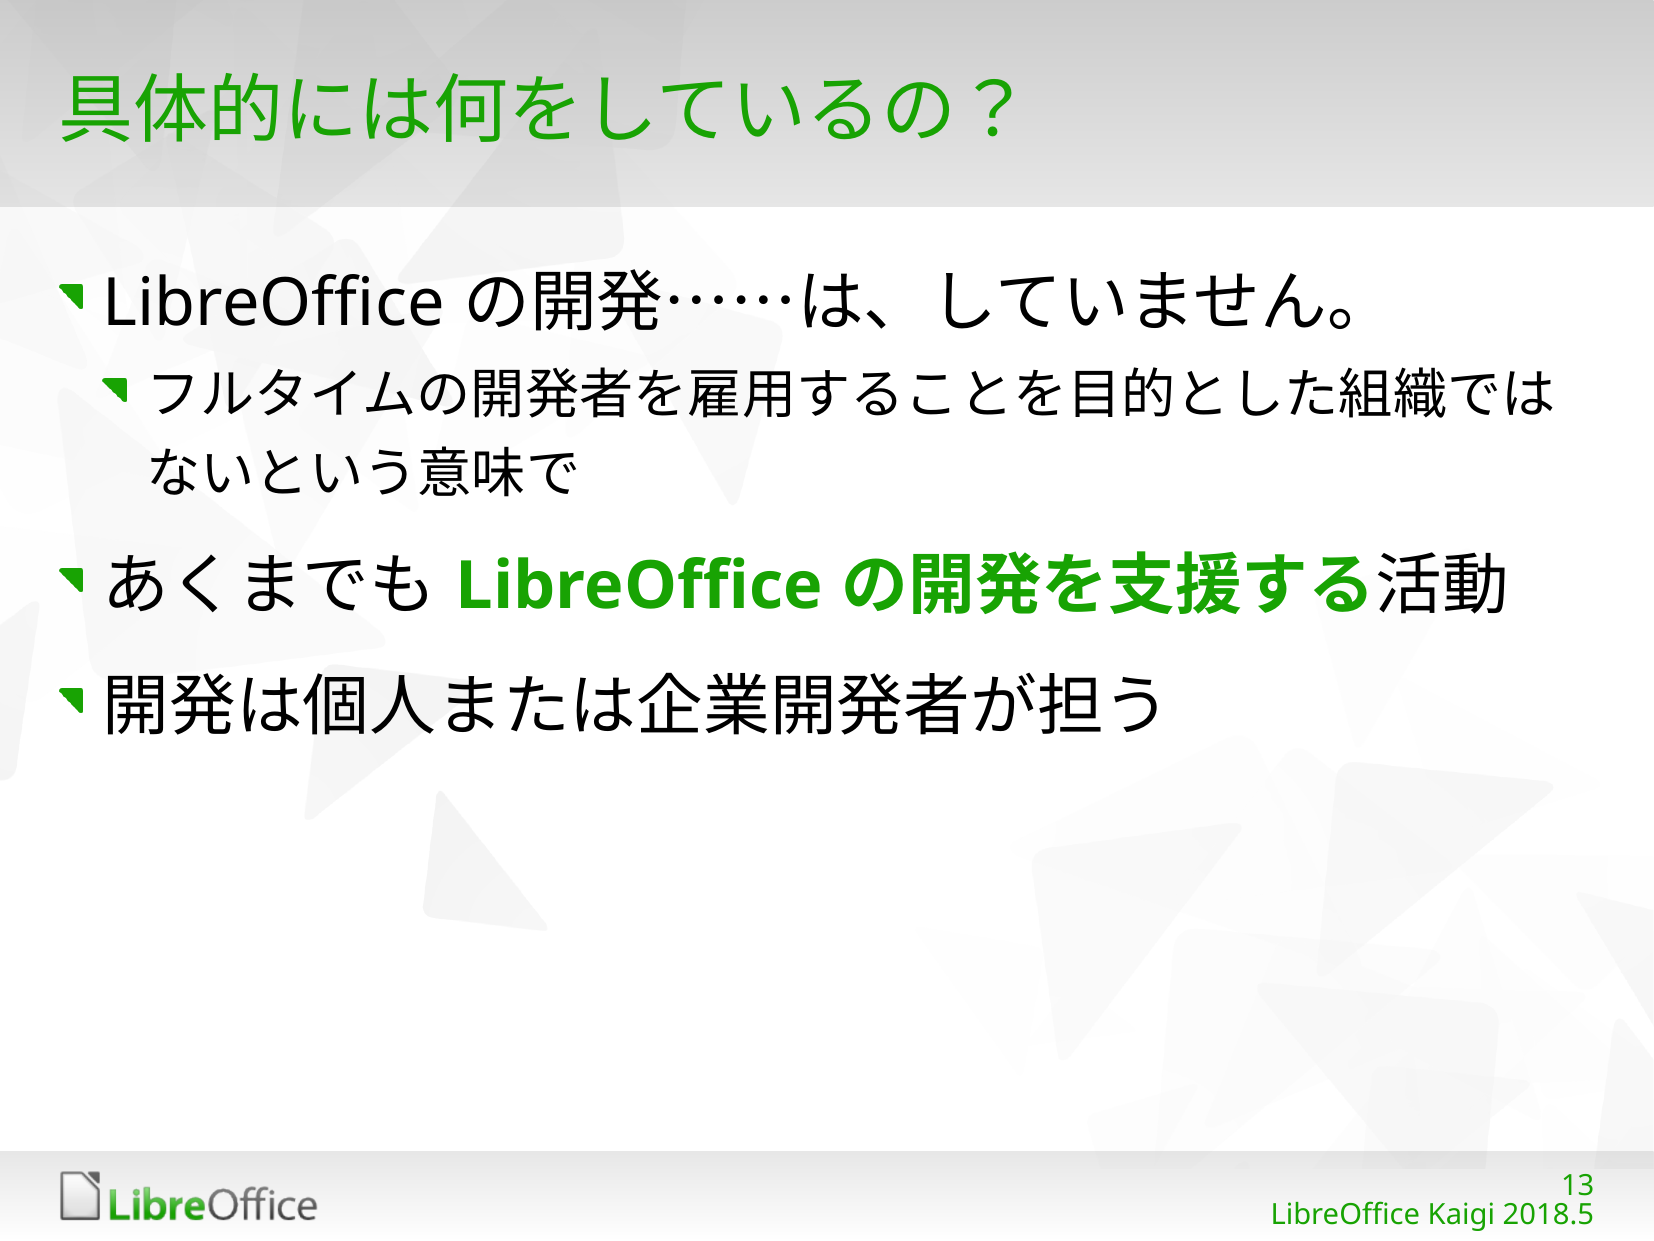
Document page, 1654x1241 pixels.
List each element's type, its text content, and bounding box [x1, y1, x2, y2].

picture [915, 548, 1654, 1169]
title 具体的には何をしているの？ [59, 29, 1595, 178]
picture [0, 0, 783, 931]
picture [41, 1152, 337, 1240]
list LibreOfficeの開発……は、していません。 フルタイムの開発者を雇用することを目的とした組織ではないという意味で あくまでもLibreOfficeの開発を支援する活動 開発は個人または企業開発者が担う [59, 248, 1595, 968]
